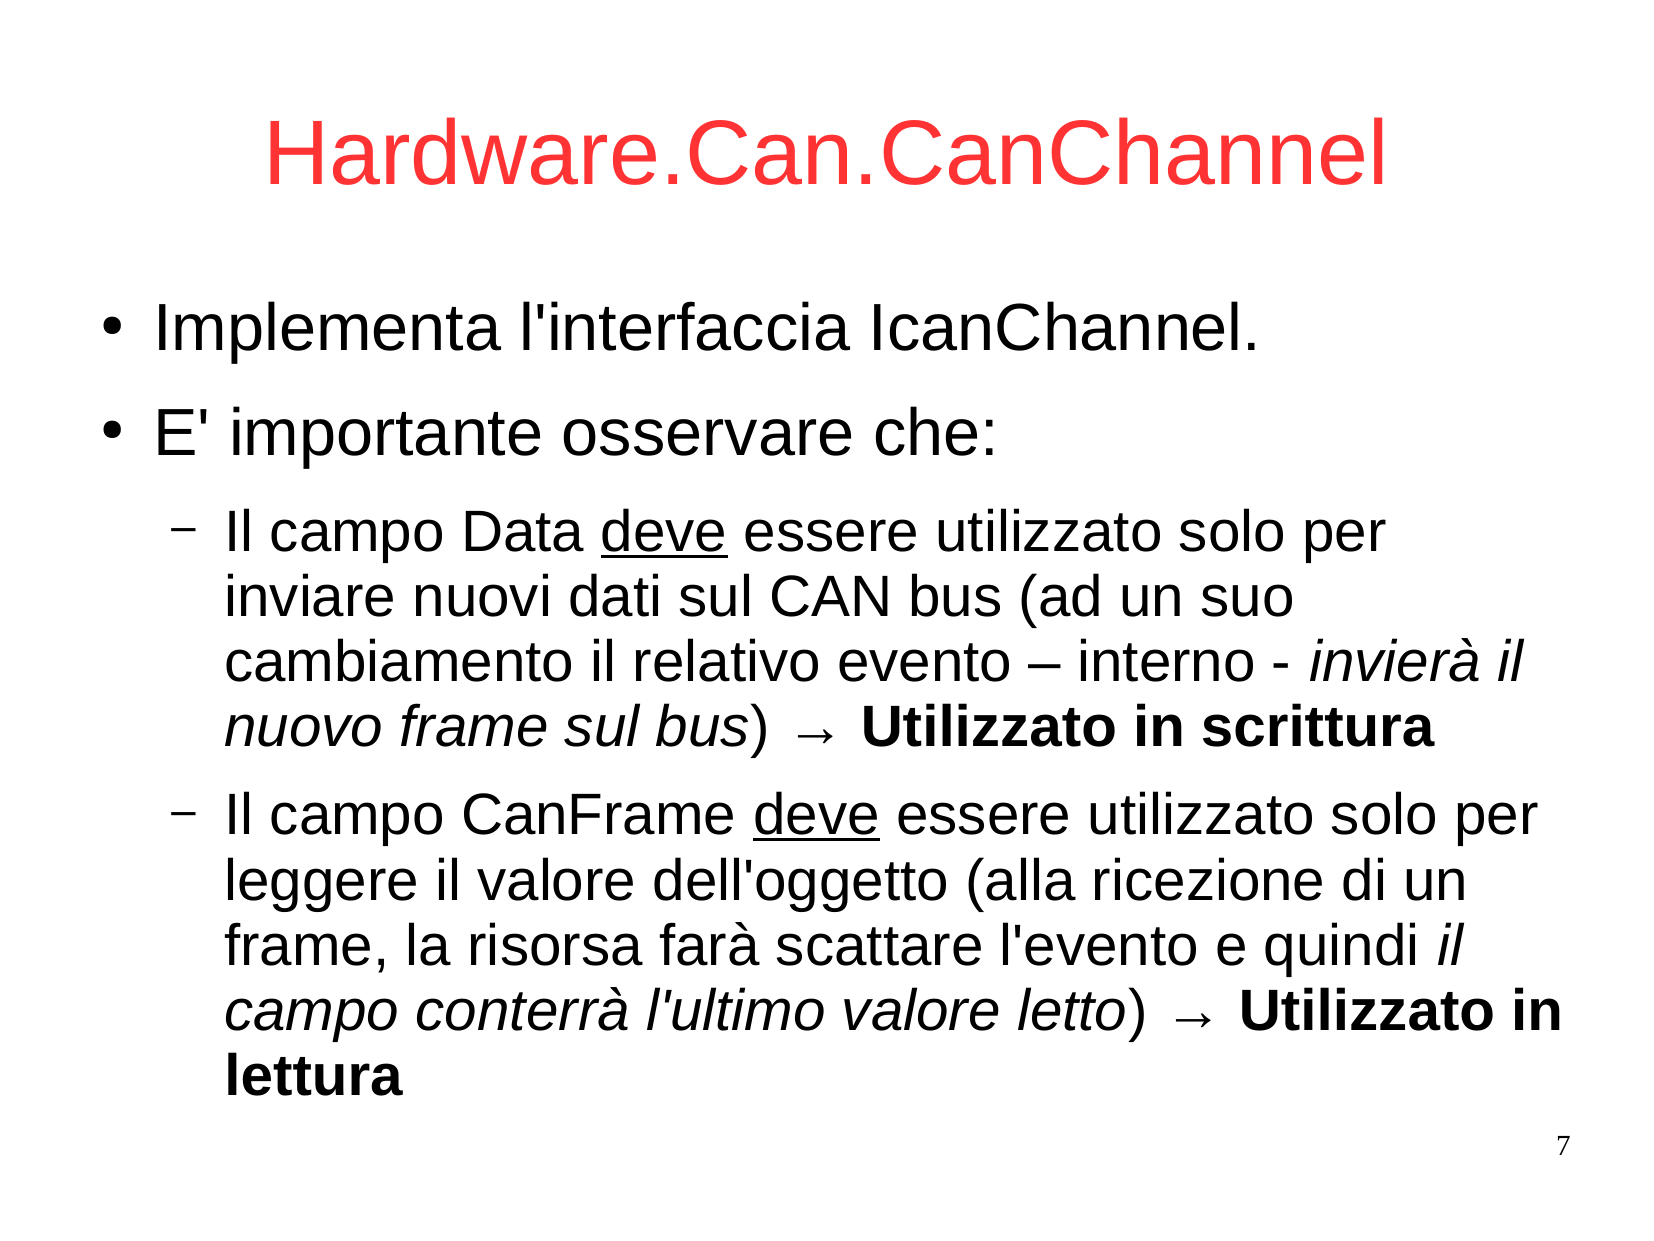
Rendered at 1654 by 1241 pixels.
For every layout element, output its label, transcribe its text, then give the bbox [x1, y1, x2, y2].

list Implementa l'interfaccia IcanChannel. E' importante osservare che: Il campo Data deve essere utilizzato solo per inviare nuovi dati sul CAN bus (ad un suo cambiamento il relativo evento – interno - invierà il nuovo frame sul bus) → Utilizzato in scrittura Il campo CanFrame deve essere utilizzato solo per leggere il valore dell'oggetto (alla ricezione di un frame, la risorsa farà scattare l'evento e quindi il campo conterrà l'ultimo valore letto) → Utilizzato in lettura [82, 290, 1571, 1110]
title Hardware.Can.CanChannel [82, 49, 1571, 257]
